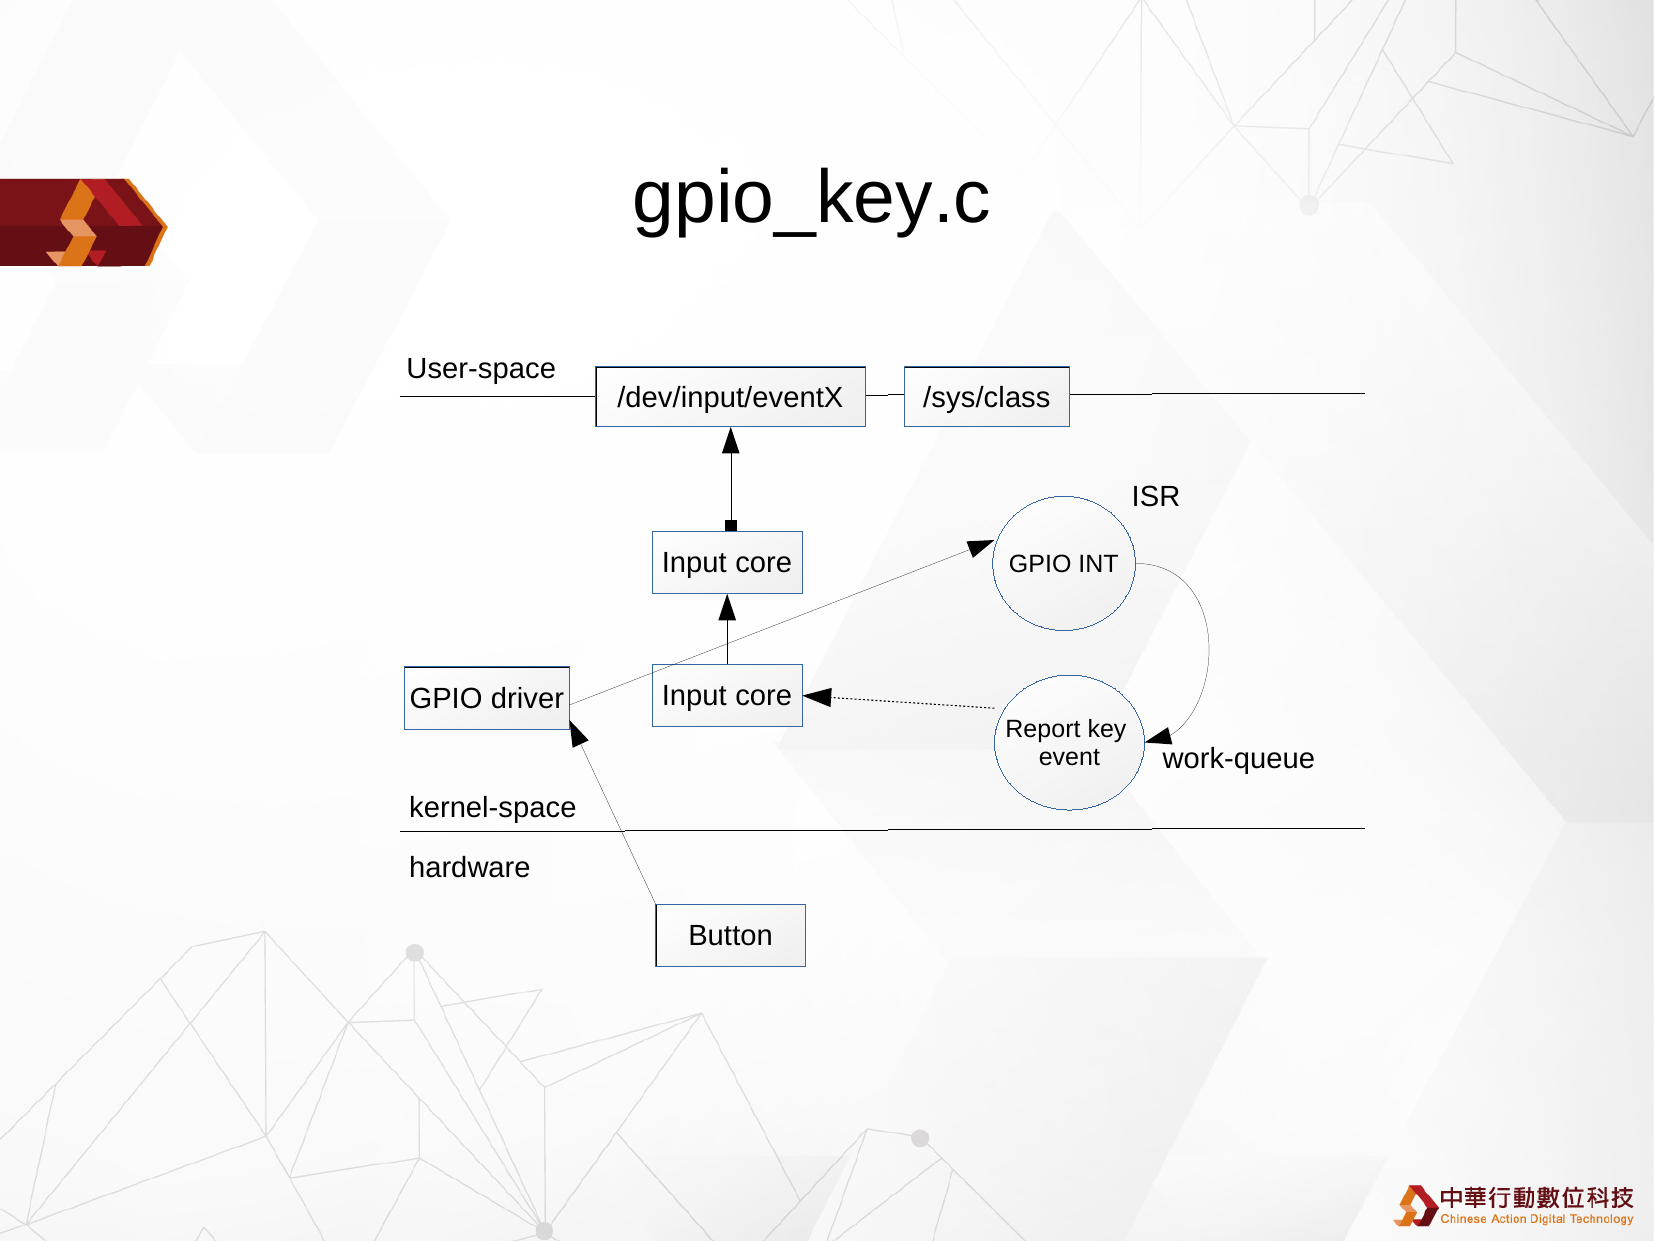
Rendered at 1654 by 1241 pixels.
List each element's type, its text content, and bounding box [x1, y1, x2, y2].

text_box /dev/input/eventX [595, 366, 866, 427]
title gpio_key.c [118, 112, 1506, 281]
text_box Button [655, 904, 806, 967]
text_box hardware [394, 843, 605, 892]
text_box User-space [391, 345, 579, 393]
text_box Input core [652, 531, 803, 594]
text_box kernel-space [394, 783, 605, 832]
text_box GPIO driver [404, 666, 570, 730]
picture [0, 0, 1654, 1241]
text_box GPIO INT [992, 496, 1136, 631]
text_box work-queue [1147, 735, 1348, 783]
text_box ISR [1116, 472, 1205, 520]
text_box Input core [652, 664, 803, 727]
text_box /sys/class [904, 366, 1070, 427]
text_box Report key event [994, 675, 1145, 811]
